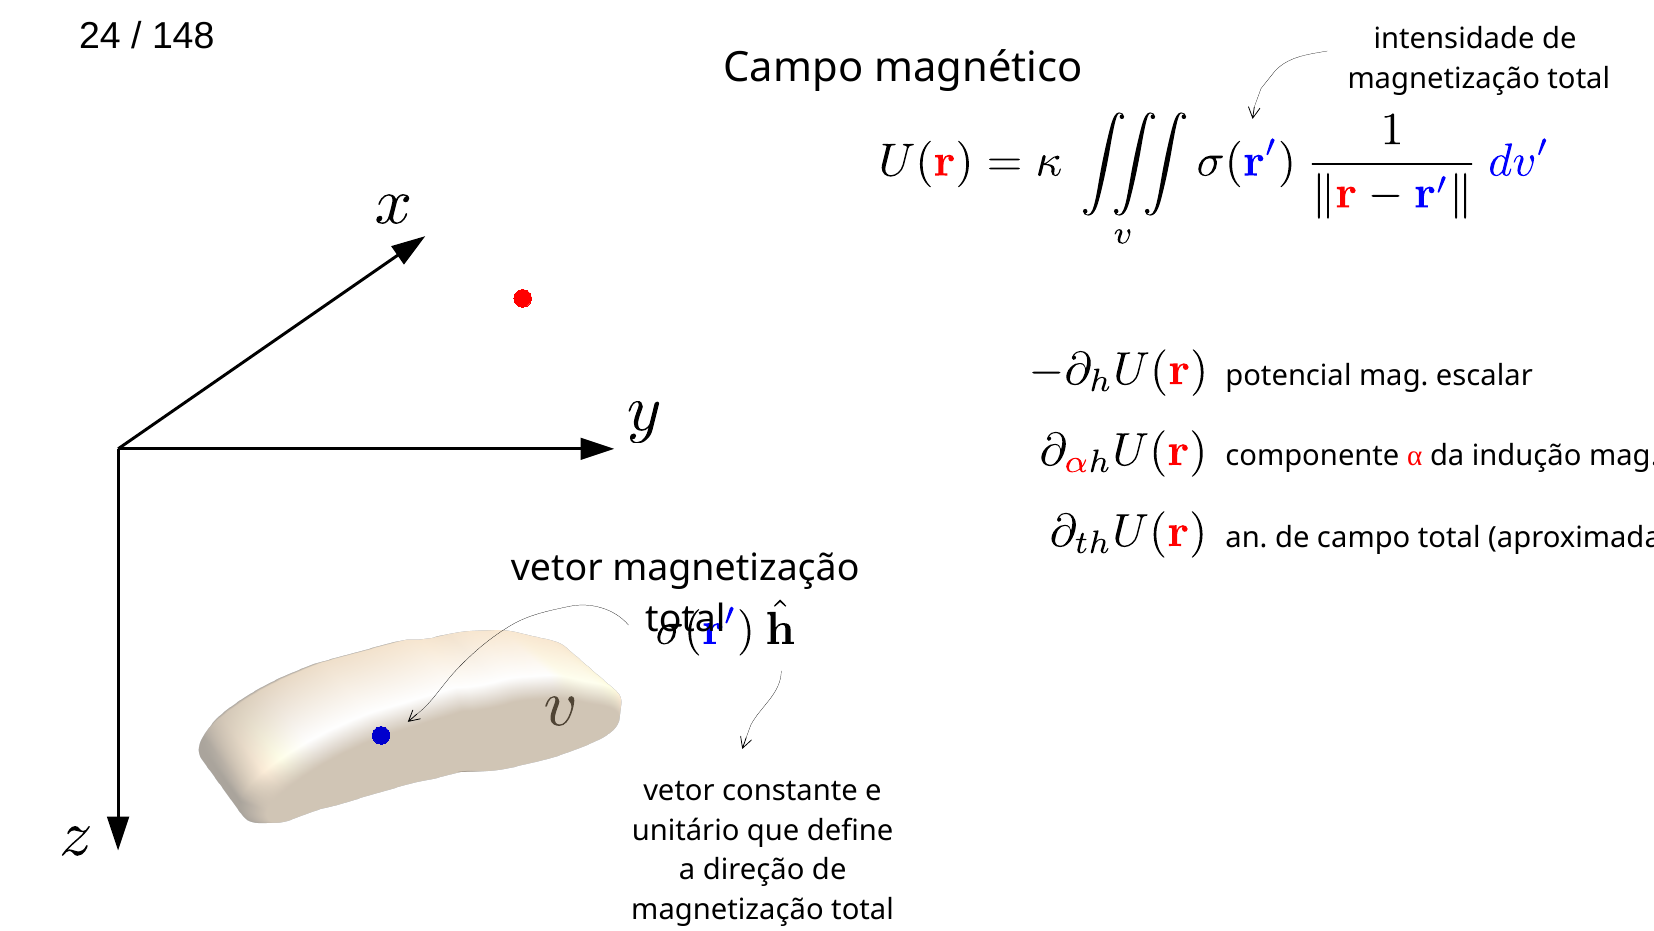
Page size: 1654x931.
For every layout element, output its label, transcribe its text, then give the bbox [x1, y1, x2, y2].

text_box Campo magnético [708, 29, 1078, 91]
text_box [372, 726, 390, 745]
text_box potencial mag. escalar [1210, 346, 1553, 399]
picture [59, 826, 93, 856]
picture [878, 112, 1548, 244]
text_box componente α da indução mag. [1210, 426, 1654, 479]
text_box vetor constante e unitário que define a direção de magnetização total [616, 761, 928, 869]
picture [1026, 347, 1210, 398]
picture [374, 194, 413, 224]
picture [1047, 509, 1209, 560]
text_box an. de campo total (aproximada) [1210, 508, 1654, 561]
text_box <number> / 148 [0, 0, 240, 71]
text_box vetor magnetização total [496, 533, 957, 626]
picture [1037, 428, 1210, 479]
text_box [513, 289, 532, 308]
text_box intensidade de magnetização total [1332, 17, 1616, 97]
picture [653, 626, 797, 658]
picture [626, 401, 662, 443]
